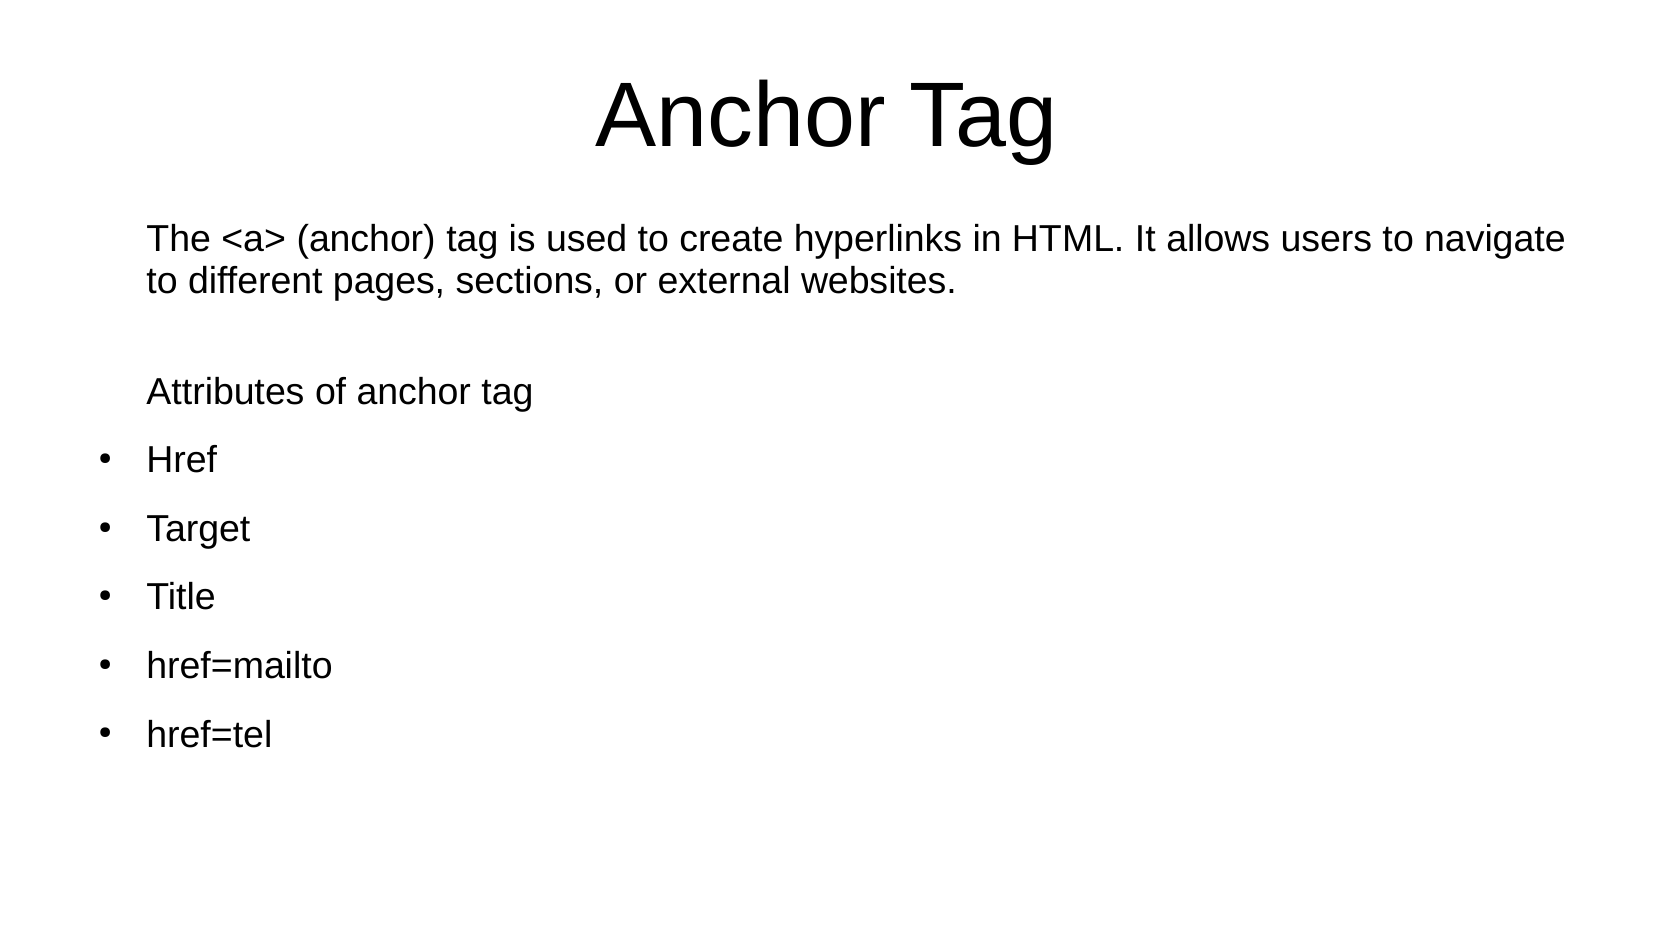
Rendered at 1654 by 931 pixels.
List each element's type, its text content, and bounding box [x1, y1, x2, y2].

title Anchor Tag [82, 37, 1571, 193]
list The <a> (anchor) tag is used to create hyperlinks in HTML. It allows users to navigate to different pages, sections, or external websites. Attributes of anchor tag Href Target Title href=mailto href=tel [82, 217, 1571, 758]
